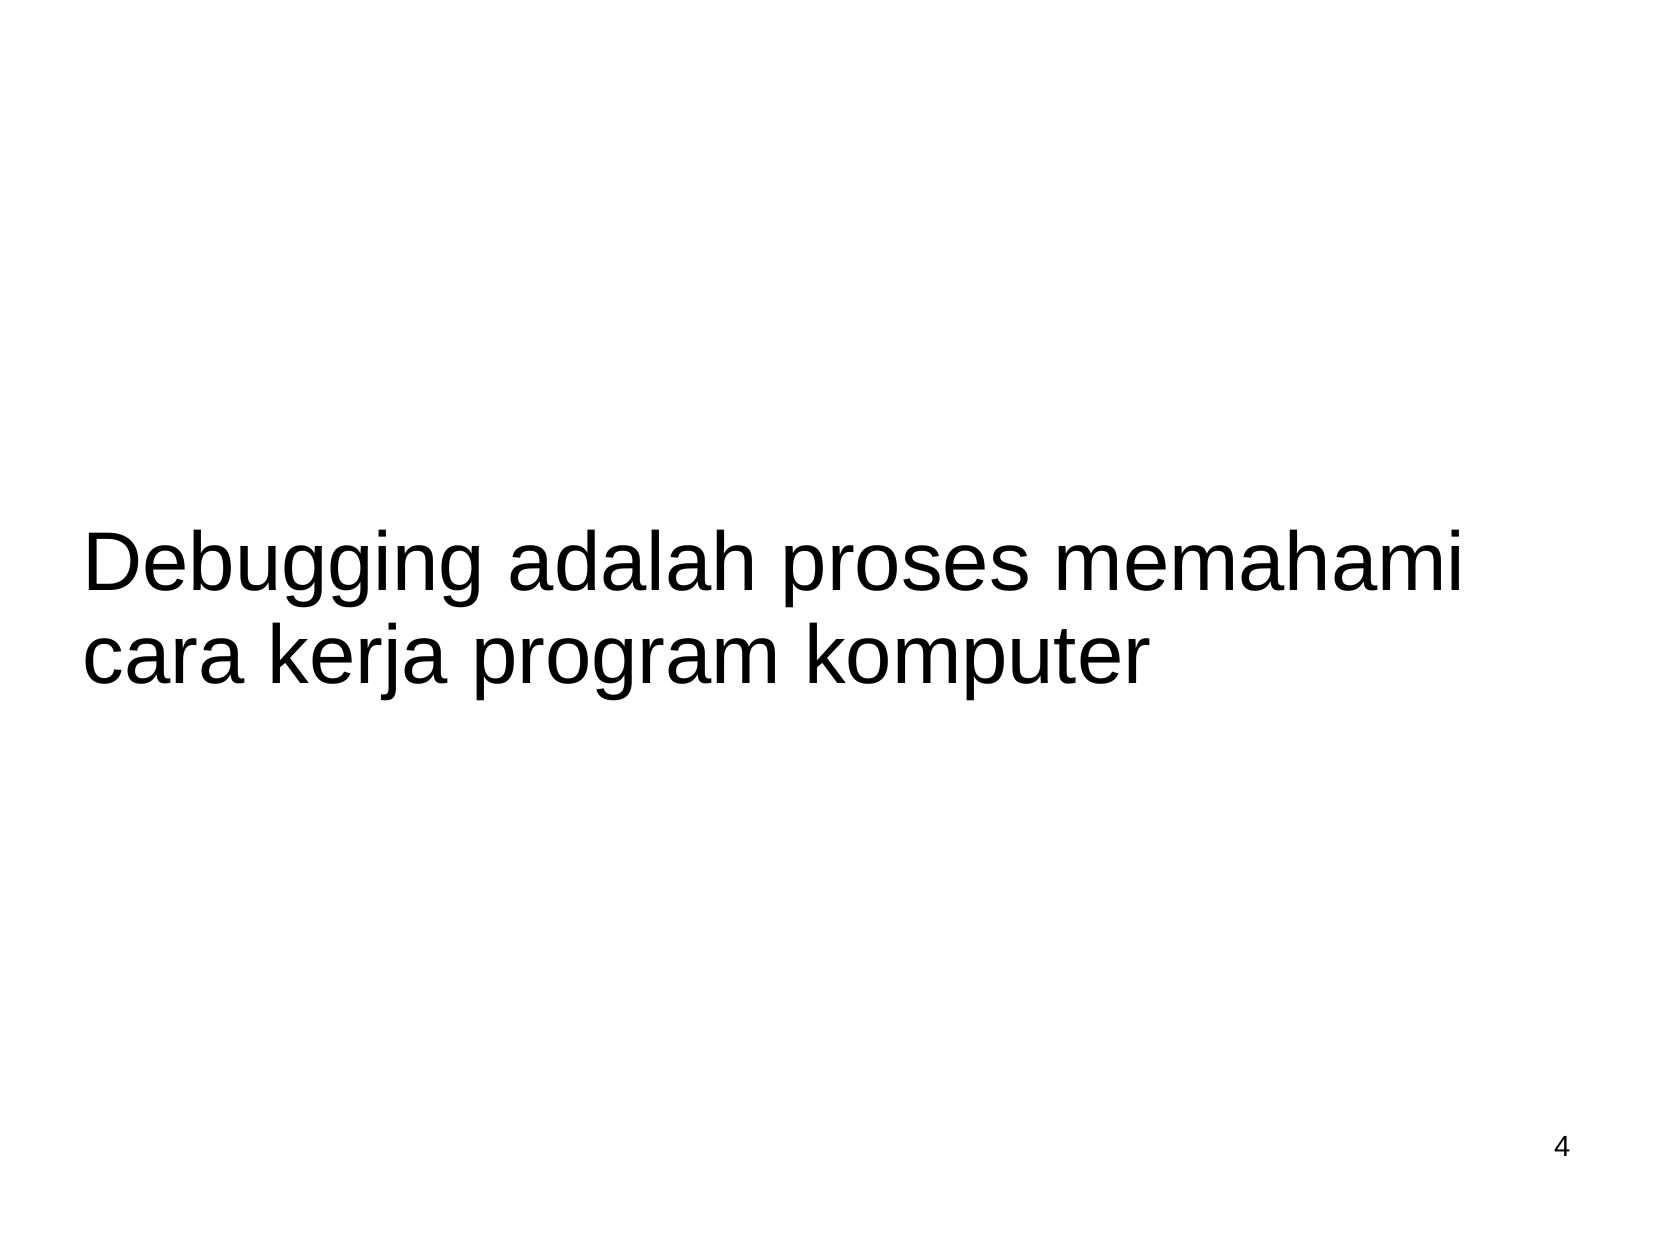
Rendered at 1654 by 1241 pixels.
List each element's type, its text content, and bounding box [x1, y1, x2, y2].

subtitle Debugging adalah proses memahami cara kerja program komputer [82, 248, 1538, 969]
